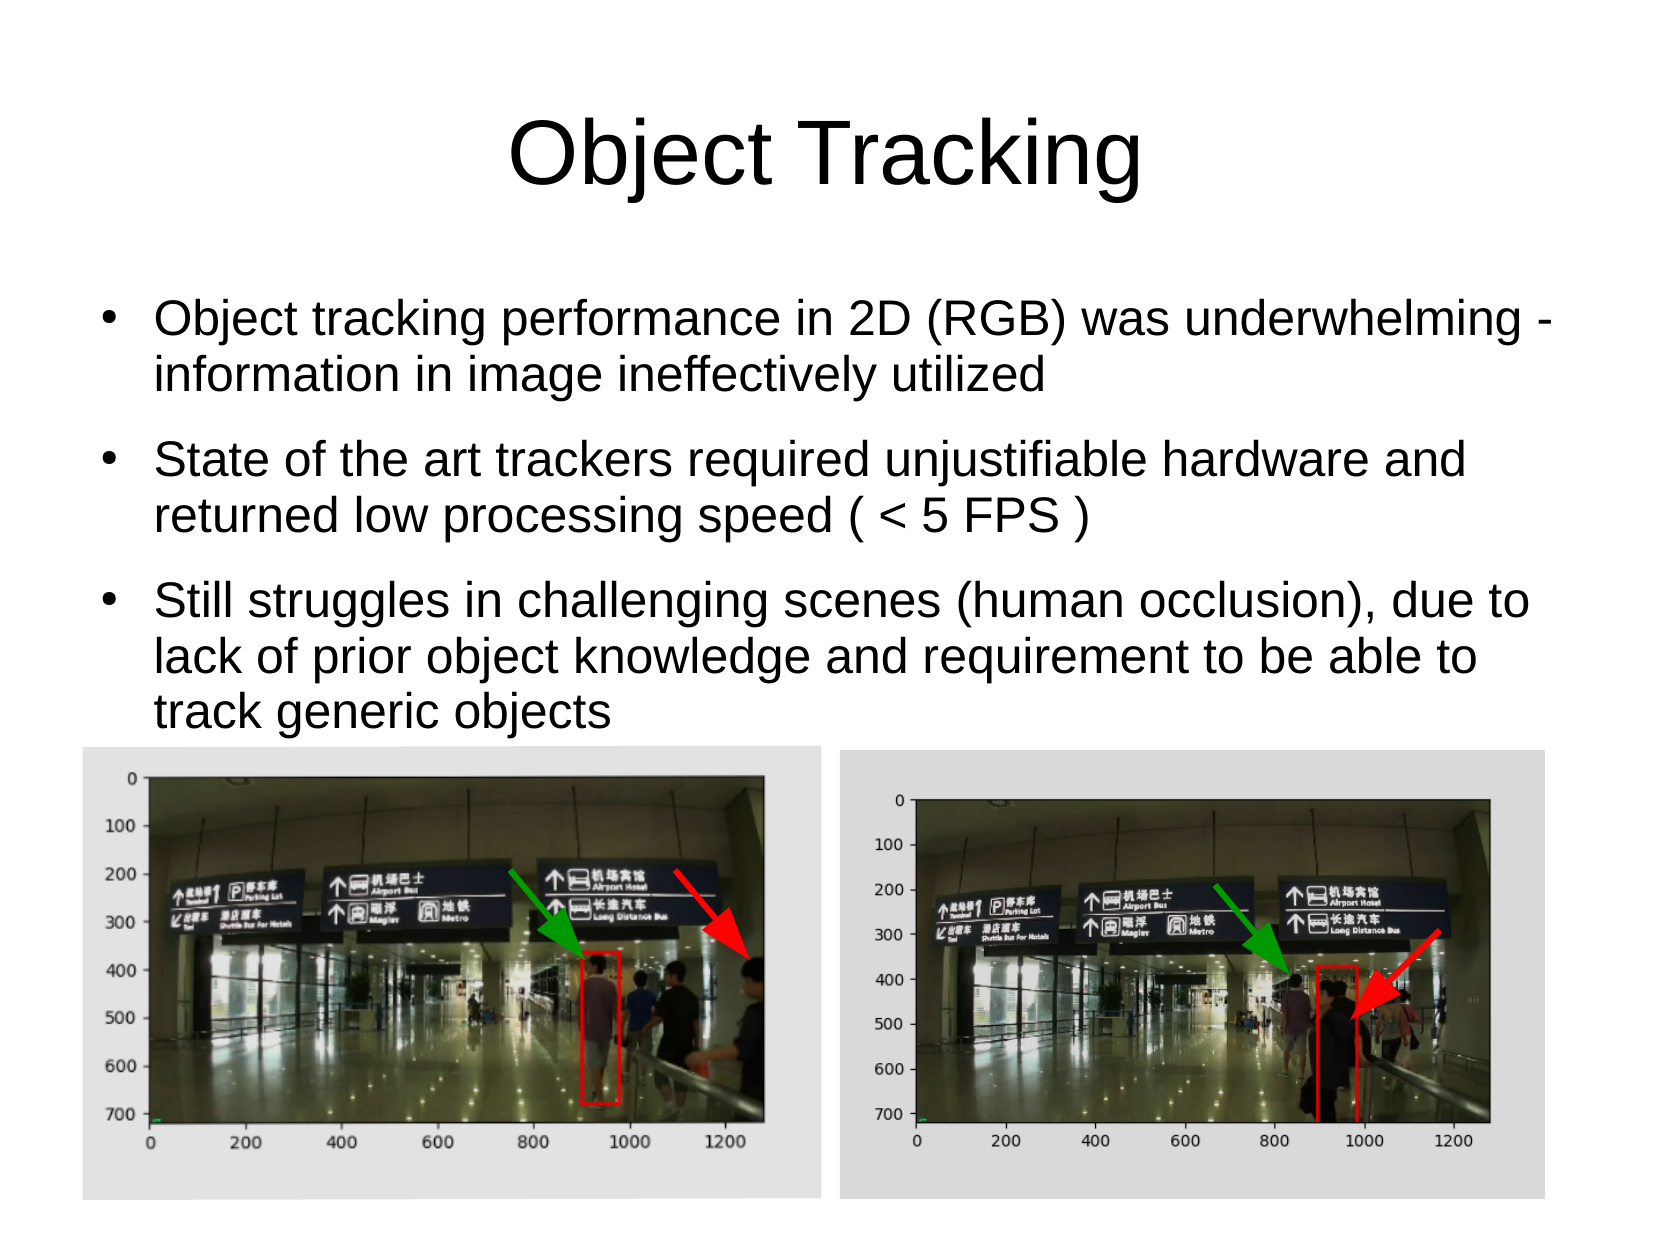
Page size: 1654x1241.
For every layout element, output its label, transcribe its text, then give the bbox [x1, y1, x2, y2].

picture [82, 745, 822, 1201]
list Object tracking performance in 2D (RGB) was underwhelming - information in image ineffectively utilized State of the art trackers required unjustifiable hardware and returned low processing speed ( < 5 FPS ) Still struggles in challenging scenes (human occlusion), due to lack of prior object knowledge and requirement to be able to track generic objects [82, 290, 1571, 1010]
picture [839, 750, 1546, 1199]
title Object Tracking [82, 49, 1571, 257]
